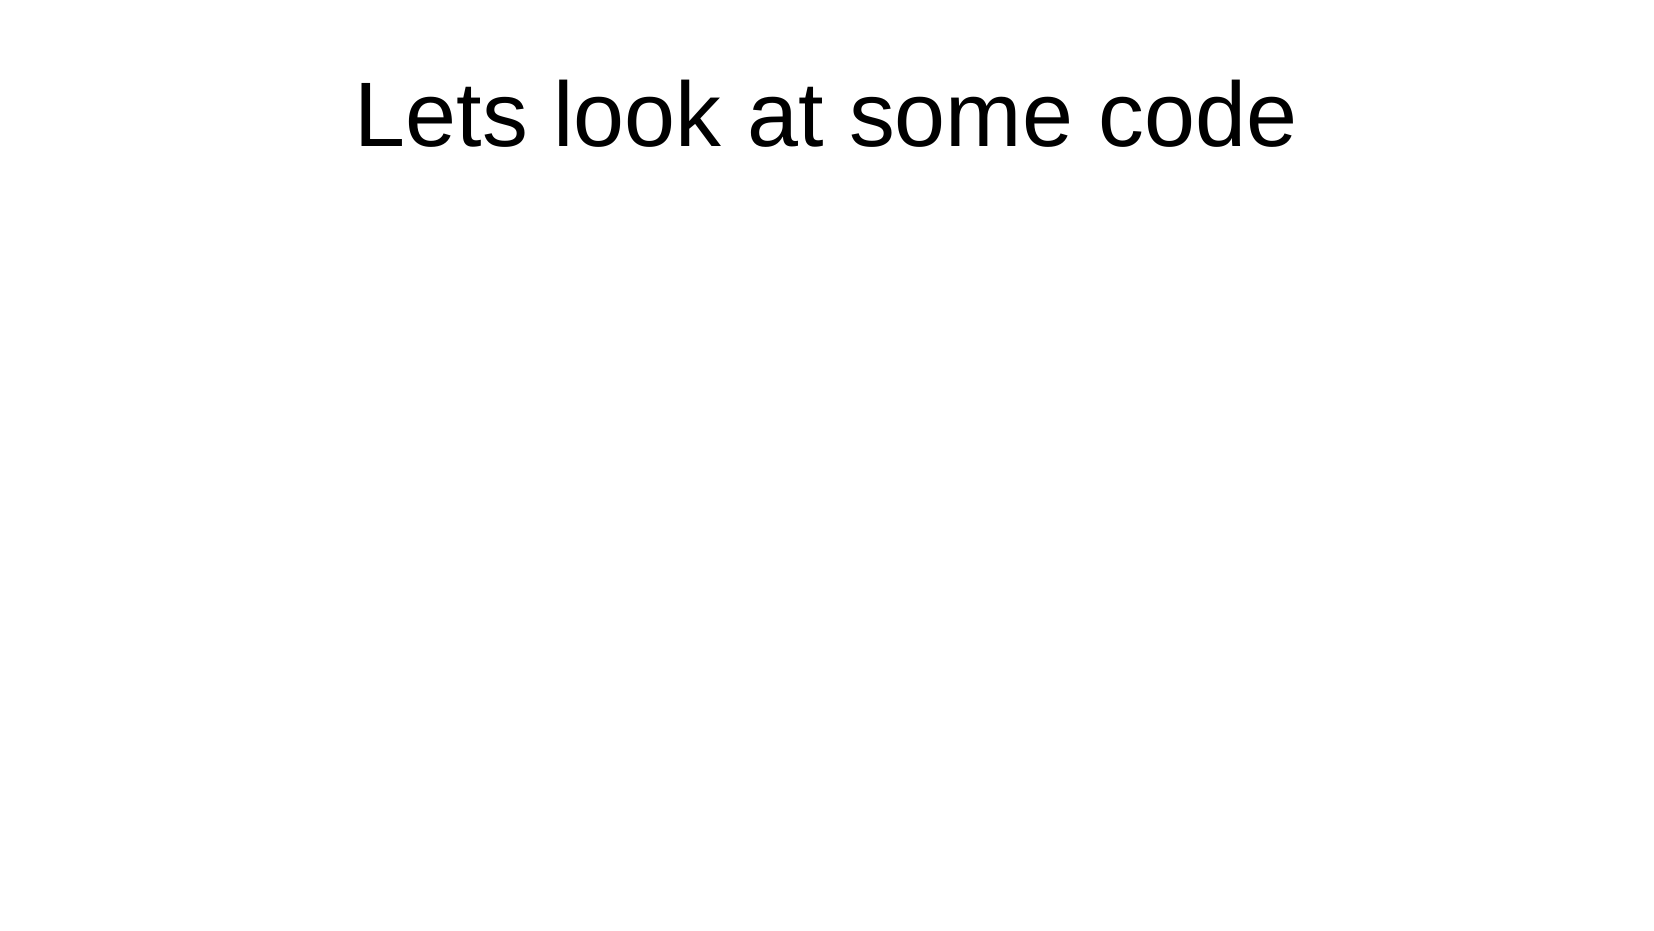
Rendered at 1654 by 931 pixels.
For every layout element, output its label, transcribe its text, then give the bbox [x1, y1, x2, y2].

title Lets look at some code [82, 37, 1571, 193]
